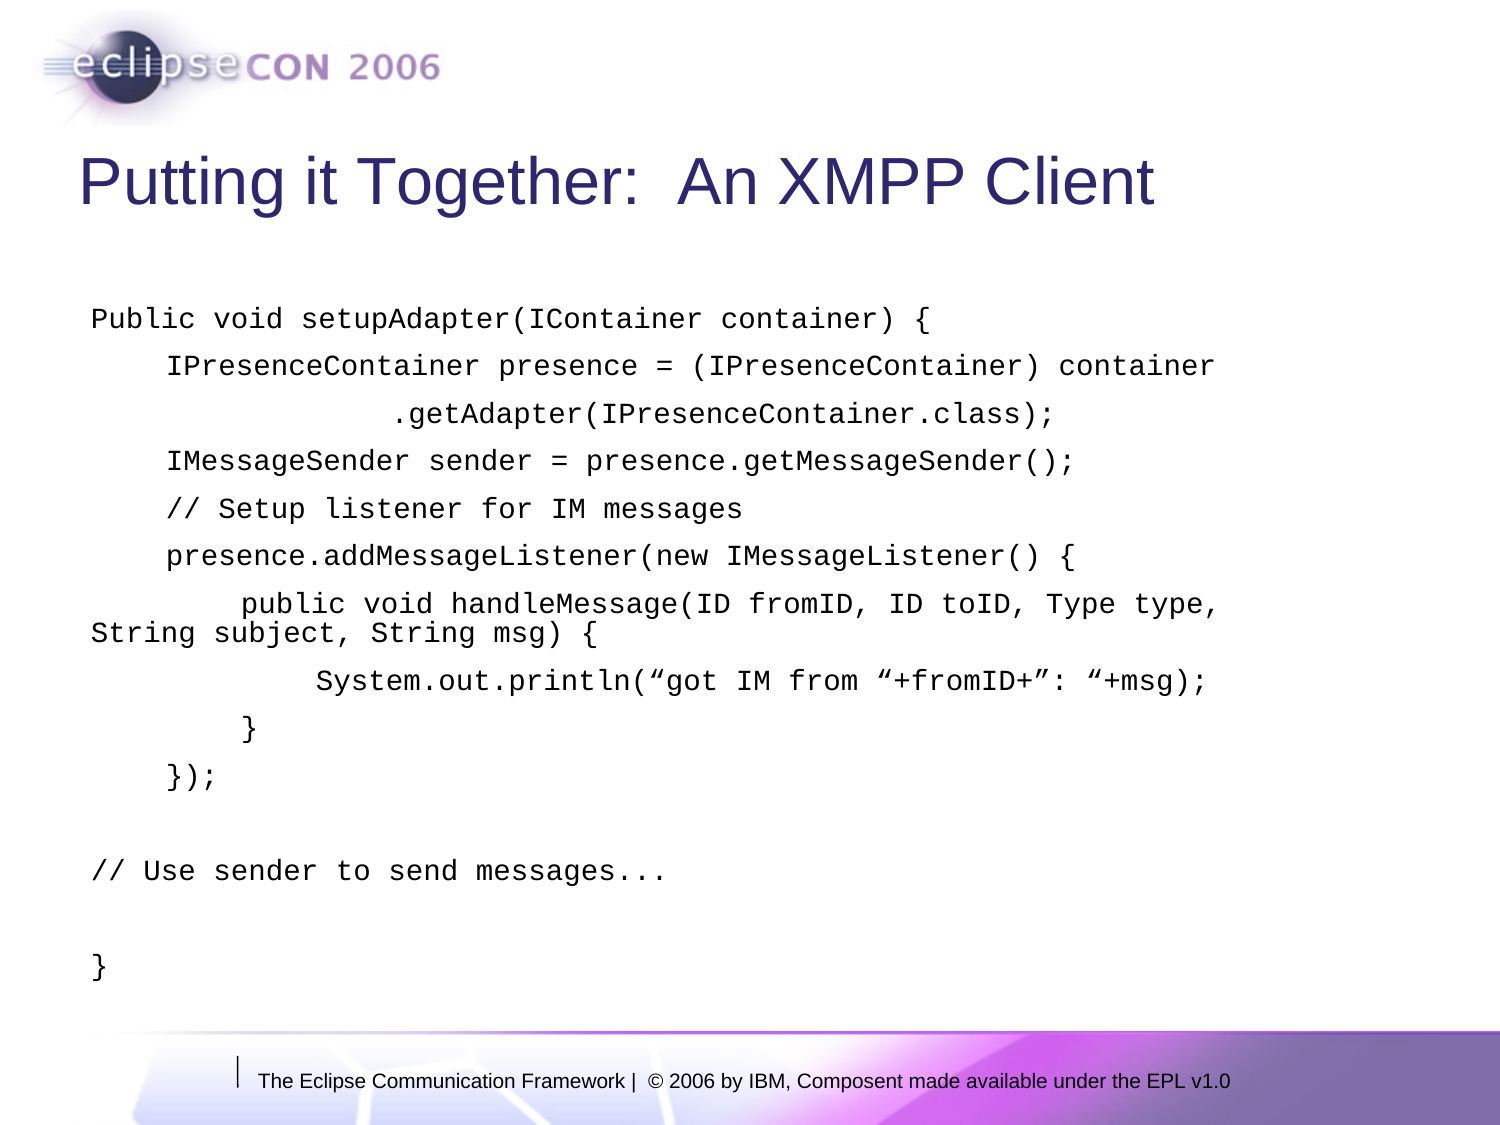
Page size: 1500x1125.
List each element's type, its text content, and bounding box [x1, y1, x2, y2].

text_box Public void setupAdapter(IContainer container) { IPresenceContainer presence = (IPresenceContainer) container .getAdapter(IPresenceContainer.class); IMessageSender sender = presence.getMessageSender(); // Setup listener for IM messages presence.addMessageListener(new IMessageListener() { public void handleMessage(ID fromID, ID toID, Type type, String subject, String msg) { System.out.println(“got IM from “+fromID+”: “+msg); } }); // Use sender to send messages... } [76, 297, 1335, 1037]
title Putting it Together: An XMPP Client [78, 148, 1432, 224]
picture [0, 1031, 1500, 1125]
picture [31, 10, 1040, 126]
